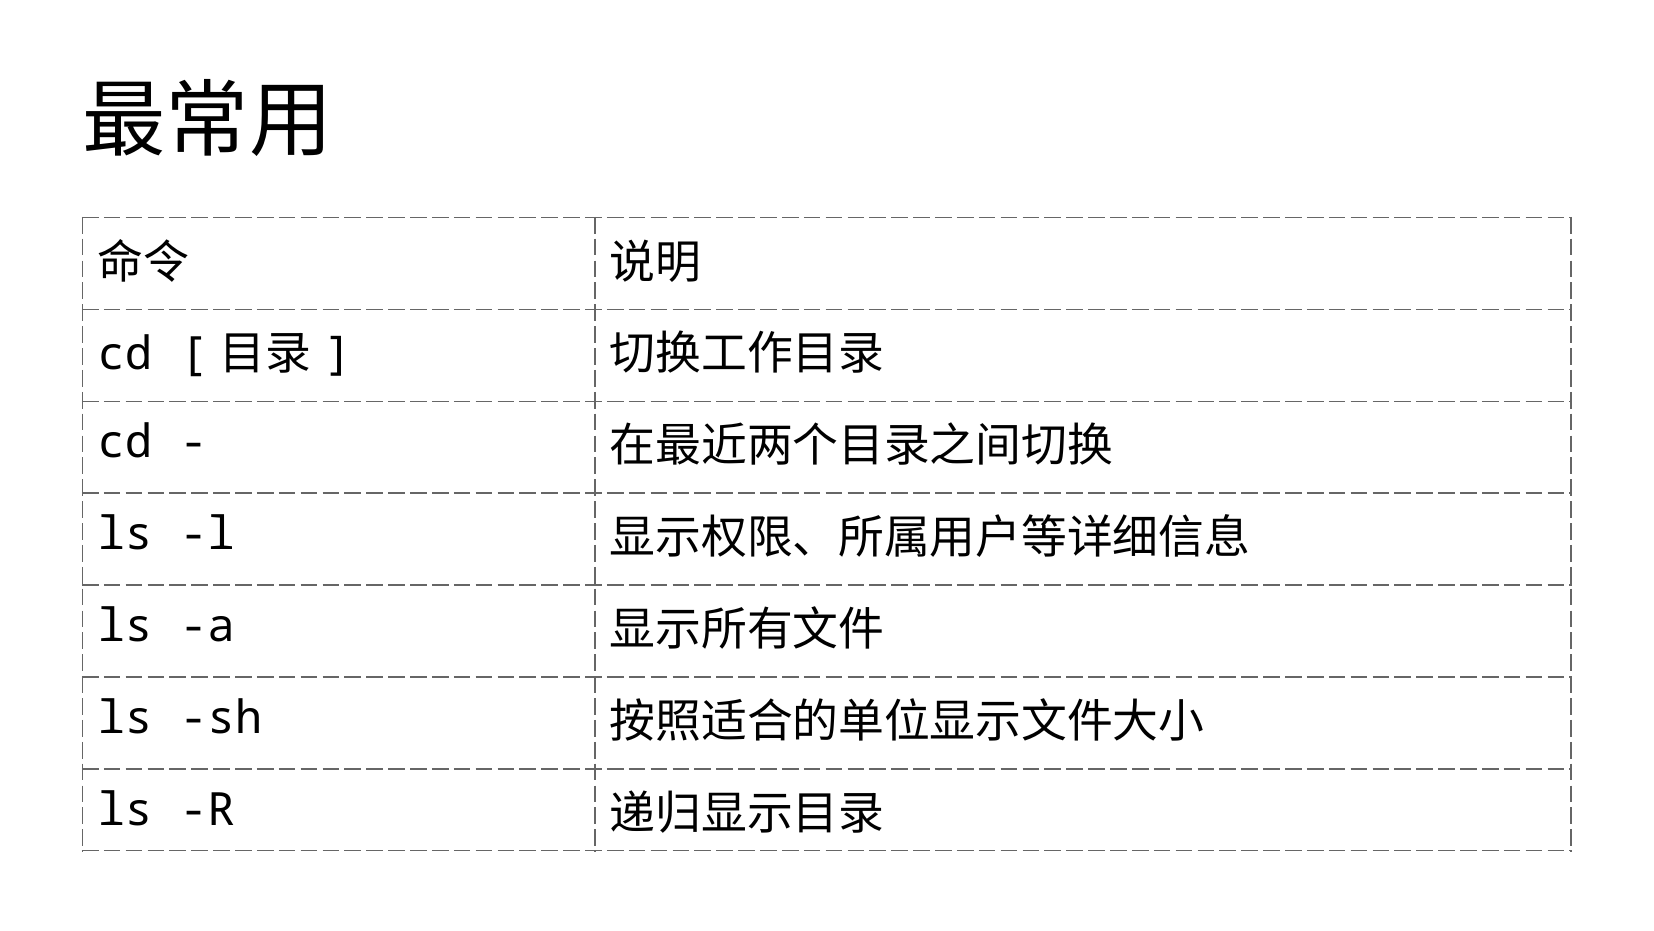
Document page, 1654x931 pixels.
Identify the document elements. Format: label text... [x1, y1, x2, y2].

table_cell 切换工作目录 [595, 309, 1571, 401]
table_cell ls -l [83, 493, 595, 585]
table_cell 递归显示目录 [595, 769, 1571, 851]
table_cell 显示所有文件 [595, 585, 1571, 677]
table_cell 显示权限、所属用户等详细信息 [595, 493, 1571, 585]
table_cell 按照适合的单位显示文件大小 [595, 677, 1571, 769]
table_cell 在最近两个目录之间切换 [595, 401, 1571, 493]
table_cell cd - [83, 401, 595, 493]
table_header 说明 [595, 218, 1571, 309]
table_cell ls -R [83, 769, 595, 851]
table_cell ls -a [83, 585, 595, 677]
table_header 命令 [83, 218, 595, 309]
title 最常用 [82, 37, 1571, 189]
table_cell ls -sh [83, 677, 595, 769]
table_cell cd [目录] [83, 309, 595, 401]
